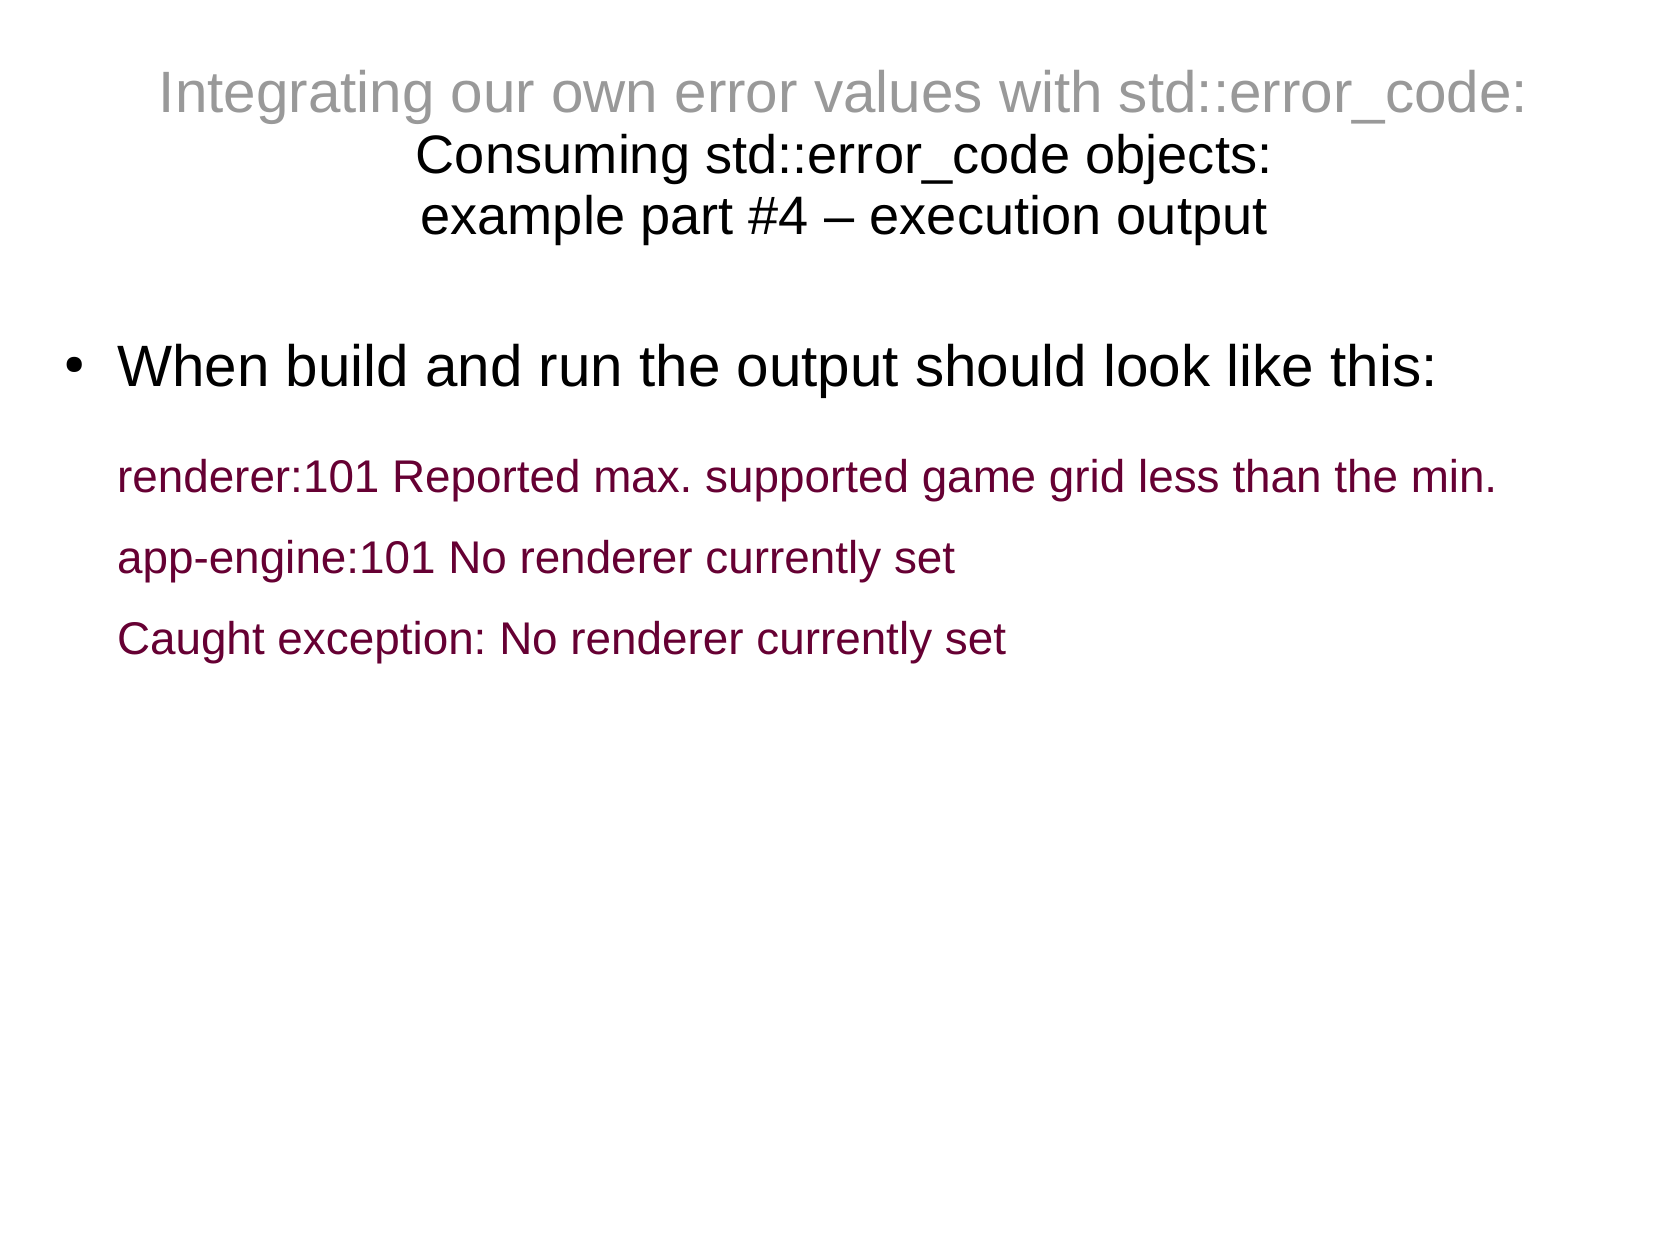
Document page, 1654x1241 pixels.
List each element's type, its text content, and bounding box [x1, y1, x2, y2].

list When build and run the output should look like this: renderer:101 Reported max. supported game grid less than the min. app-engine:101 No renderer currently set Caught exception: No renderer currently set [46, 333, 1535, 1004]
title Integrating our own error values with std::error_code: Consuming std::error_code objects: example part #4 – execution output [82, 49, 1571, 257]
